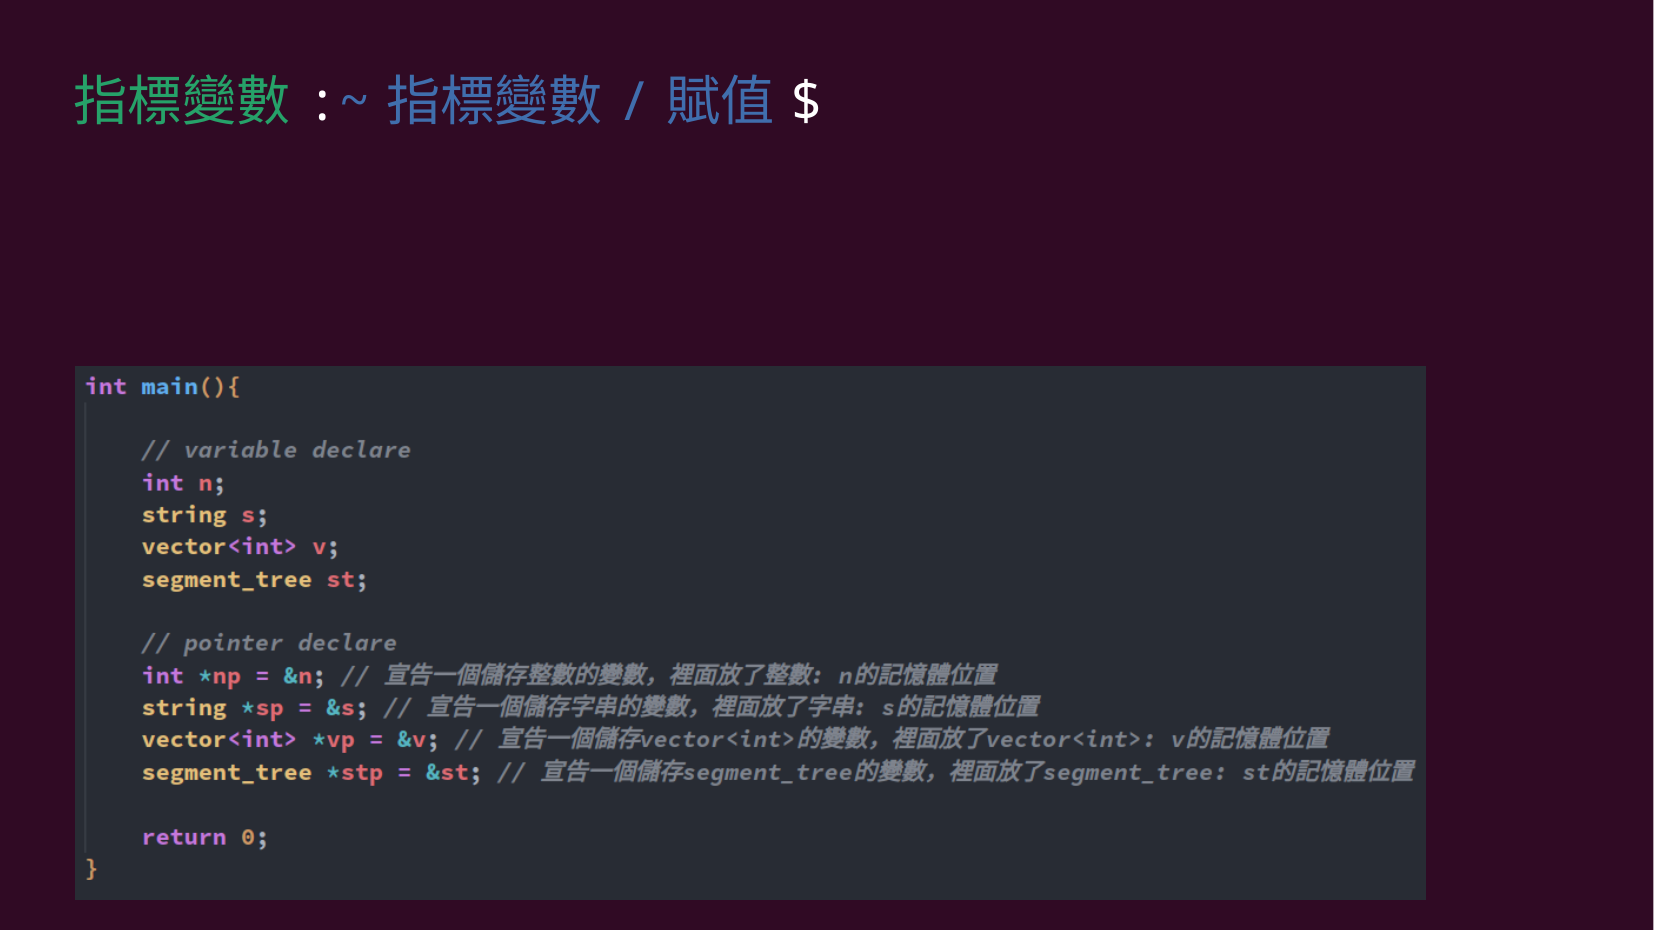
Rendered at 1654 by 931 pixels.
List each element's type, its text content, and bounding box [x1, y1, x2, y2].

text_box 指標變數:~指標變數/賦值$ [59, 55, 1201, 139]
picture [75, 366, 1426, 901]
